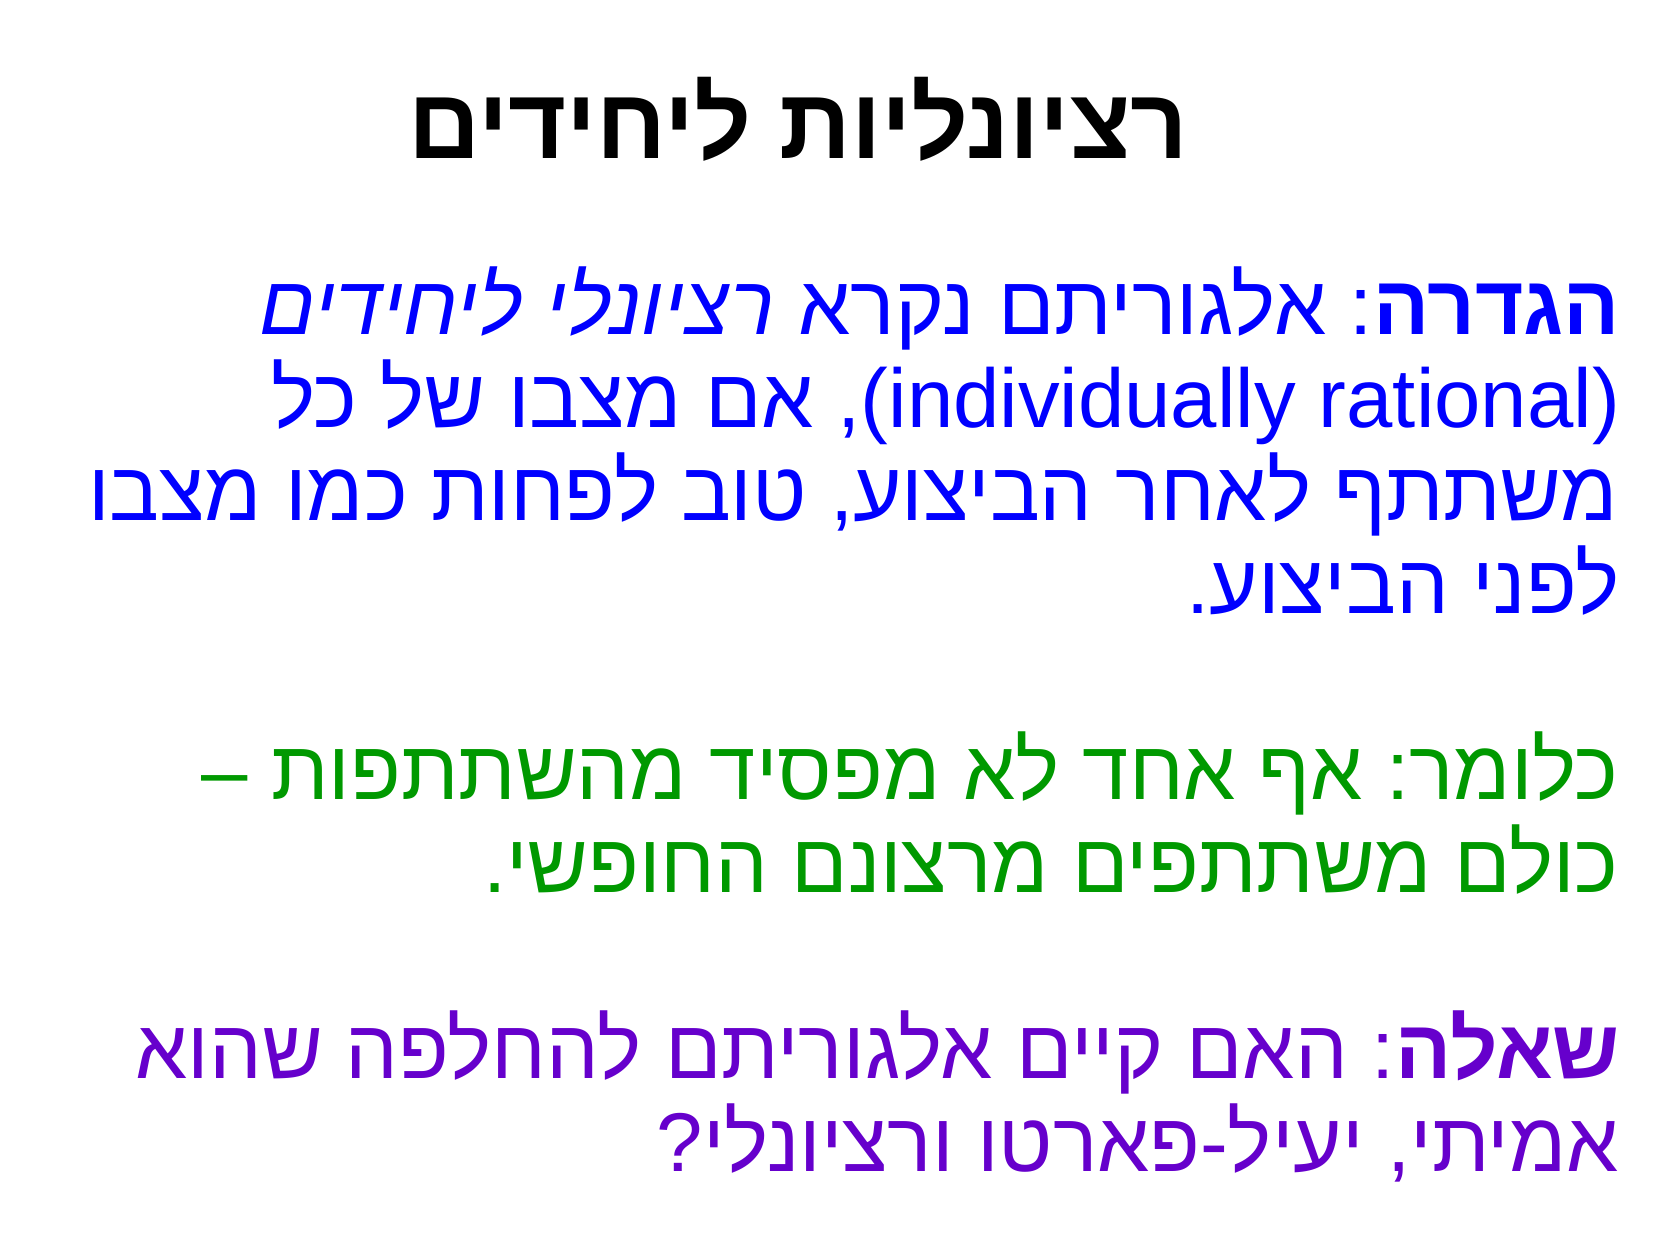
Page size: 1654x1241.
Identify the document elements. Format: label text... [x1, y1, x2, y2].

title הגדרה: אלגוריתם נקרא רציונלי ליחידים (individually rational), אם מצבו של כל משתתף לאחר הביצוע, טוב לפחות כמו מצבו לפני הביצוע. כלומר: אף אחד לא מפסיד מהשתתפות – כולם משתתפים מרצונם החופשי. שאלה: האם קיים אלגוריתם להחלפה שהוא אמיתי, יעיל-פארטו ורציונלי? [20, 259, 1621, 1190]
title רציונליות ליחידים [82, 41, 1516, 207]
